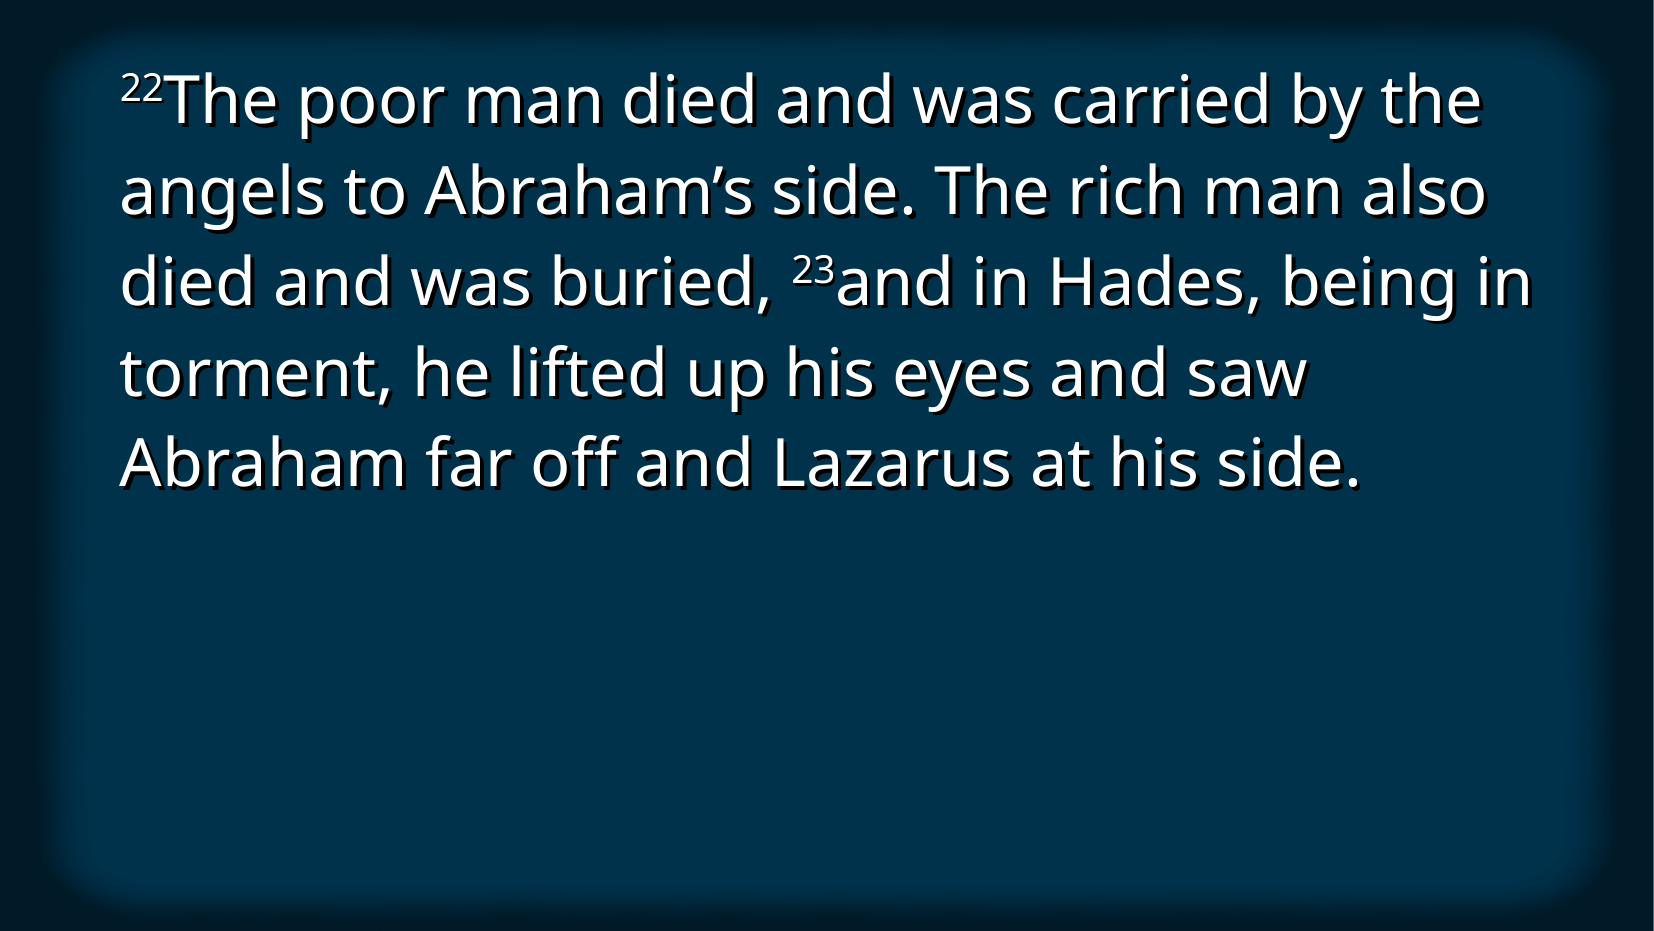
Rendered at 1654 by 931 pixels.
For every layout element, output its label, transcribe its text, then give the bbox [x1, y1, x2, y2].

text_box 22The poor man died and was carried by the angels to Abraham’s side. The rich man also died and was buried, 23and in Hades, being in torment, he lifted up his eyes and saw Abraham far off and Lazarus at his side. [105, 45, 1561, 504]
picture [0, 0, 1654, 931]
